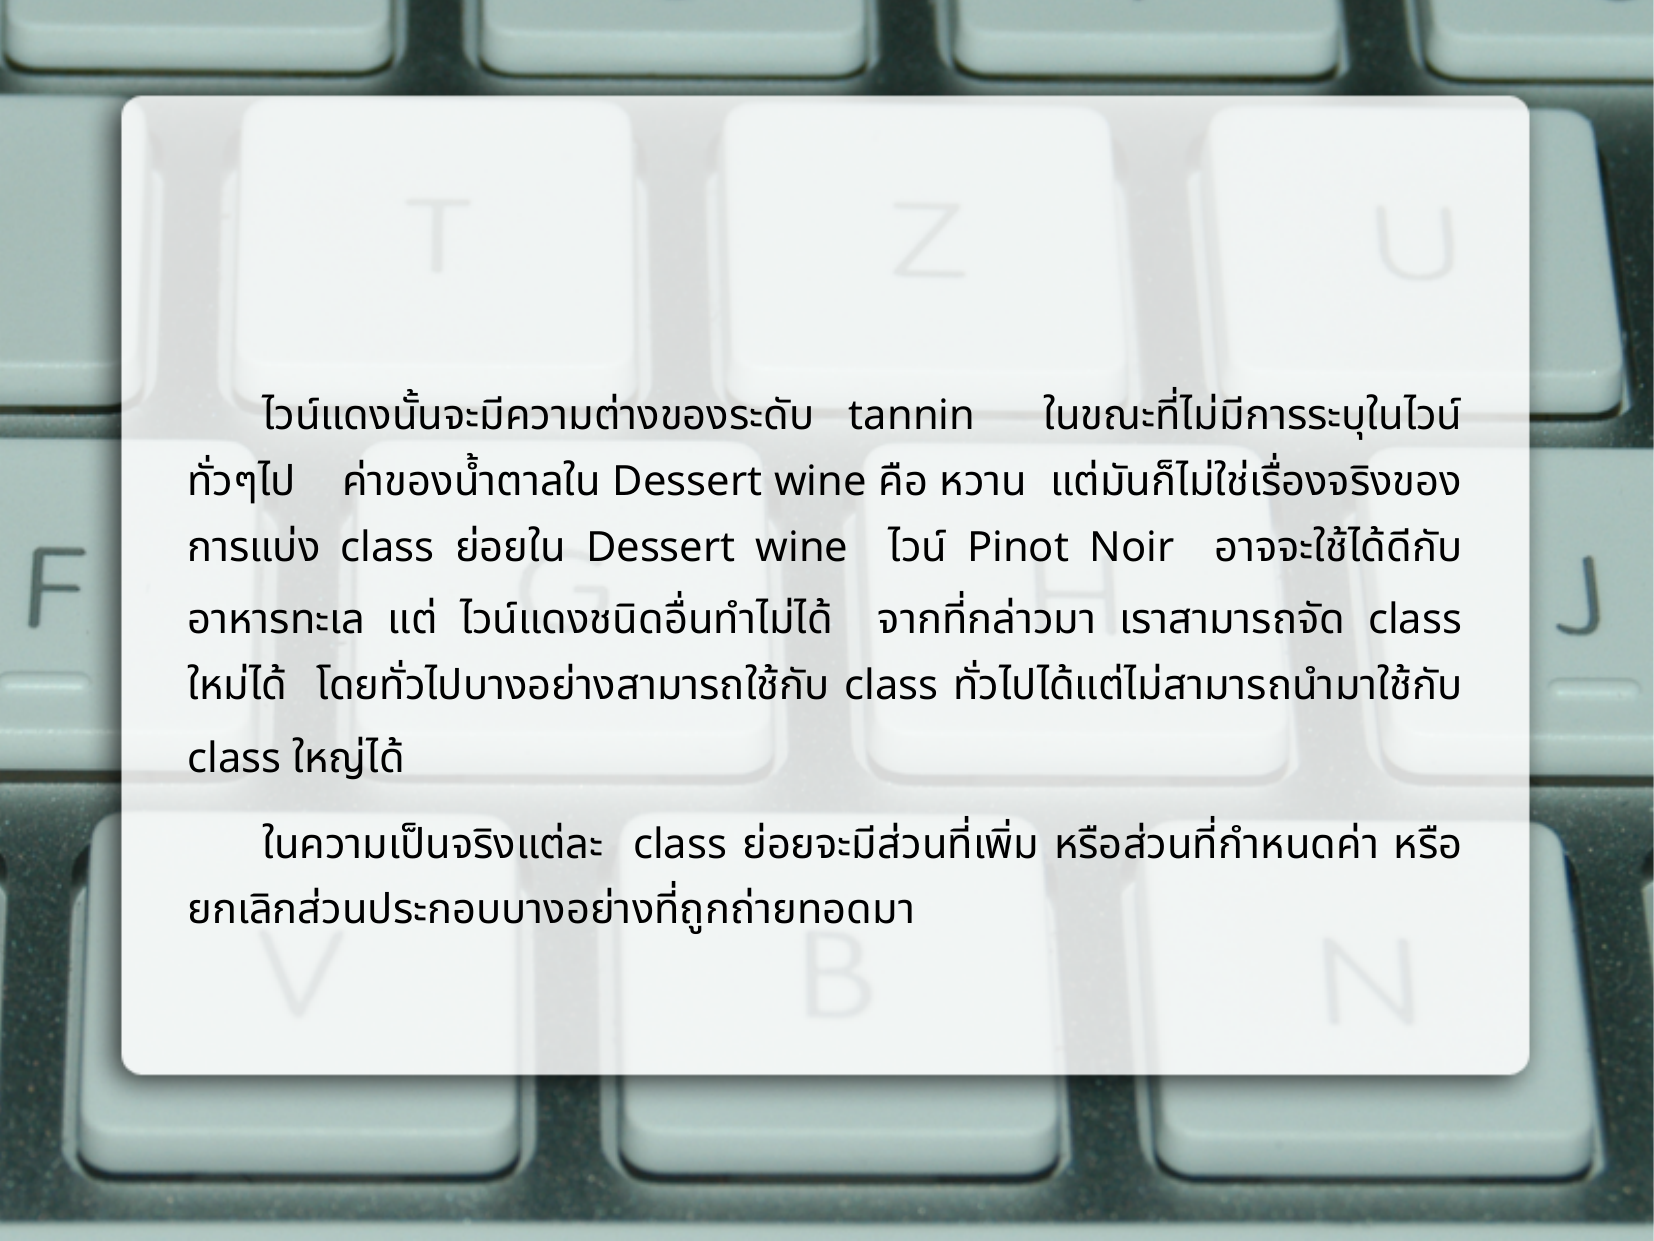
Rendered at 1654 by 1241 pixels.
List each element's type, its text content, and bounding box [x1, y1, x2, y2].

picture [0, 0, 1654, 1241]
subtitle ไวน์แดงนั้นจะมีความต่างของระดับ tannin ในขณะที่ไม่มีการระบุในไวน์ทั่วๆไป ค่าของนํ้าตาลใน Dessert wine คือ หวาน แต่มันก็ไม่ใช่เรื่องจริงของการแบ่ง class ย่อยใน Dessert wine ไวน์ Pinot Noir อาจจะใช้ได้ดีกับอาหารทะเล แต่ ไวน์แดงชนิดอื่นทำไม่ได้ จากที่กล่าวมา เราสามารถจัด class ใหม่ได้ โดยทั่วไปบางอย่างสามารถใช้กับ class ทั่วไปได้แต่ไม่สามารถนำมาใช้กับ class ใหญ่ได้ ในความเป็นจริงแต่ละ class ย่อยจะมีส่วนที่เพิ่ม หรือส่วนที่กำหนดค่า หรือยกเลิกส่วนประกอบบางอย่างที่ถูกถ่ายทอดมา [187, 337, 1463, 976]
